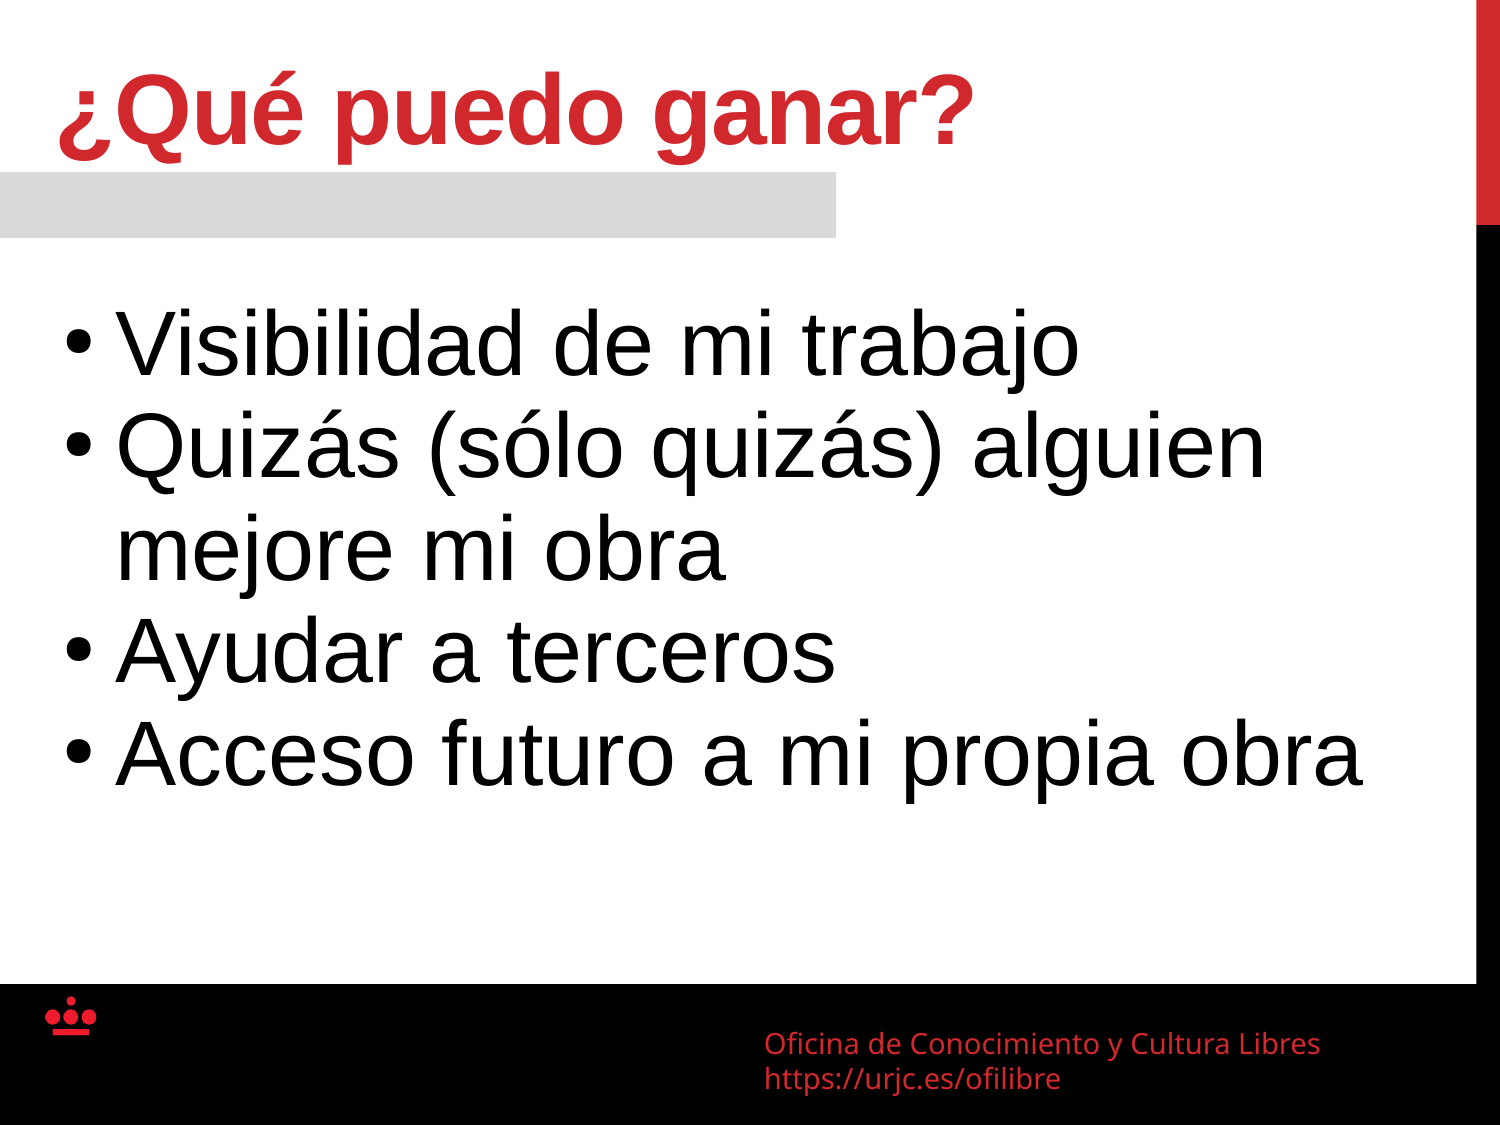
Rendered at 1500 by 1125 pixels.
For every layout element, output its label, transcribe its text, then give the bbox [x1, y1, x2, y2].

text_box ¿Qué puedo ganar? [39, 24, 1366, 172]
text_box [0, 171, 837, 238]
text_box Visibilidad de mi trabajo Quizás (sólo quizás) alguien mejore mi obra Ayudar a terceros Acceso futuro a mi propia obra [30, 285, 1441, 870]
title [75, 172, 1026, 250]
picture [45, 996, 341, 1111]
text_box [0, 984, 1500, 1125]
text_box Oficina de Conocimiento y Cultura Libres https://urjc.es/ofilibre [748, 1017, 1500, 1125]
